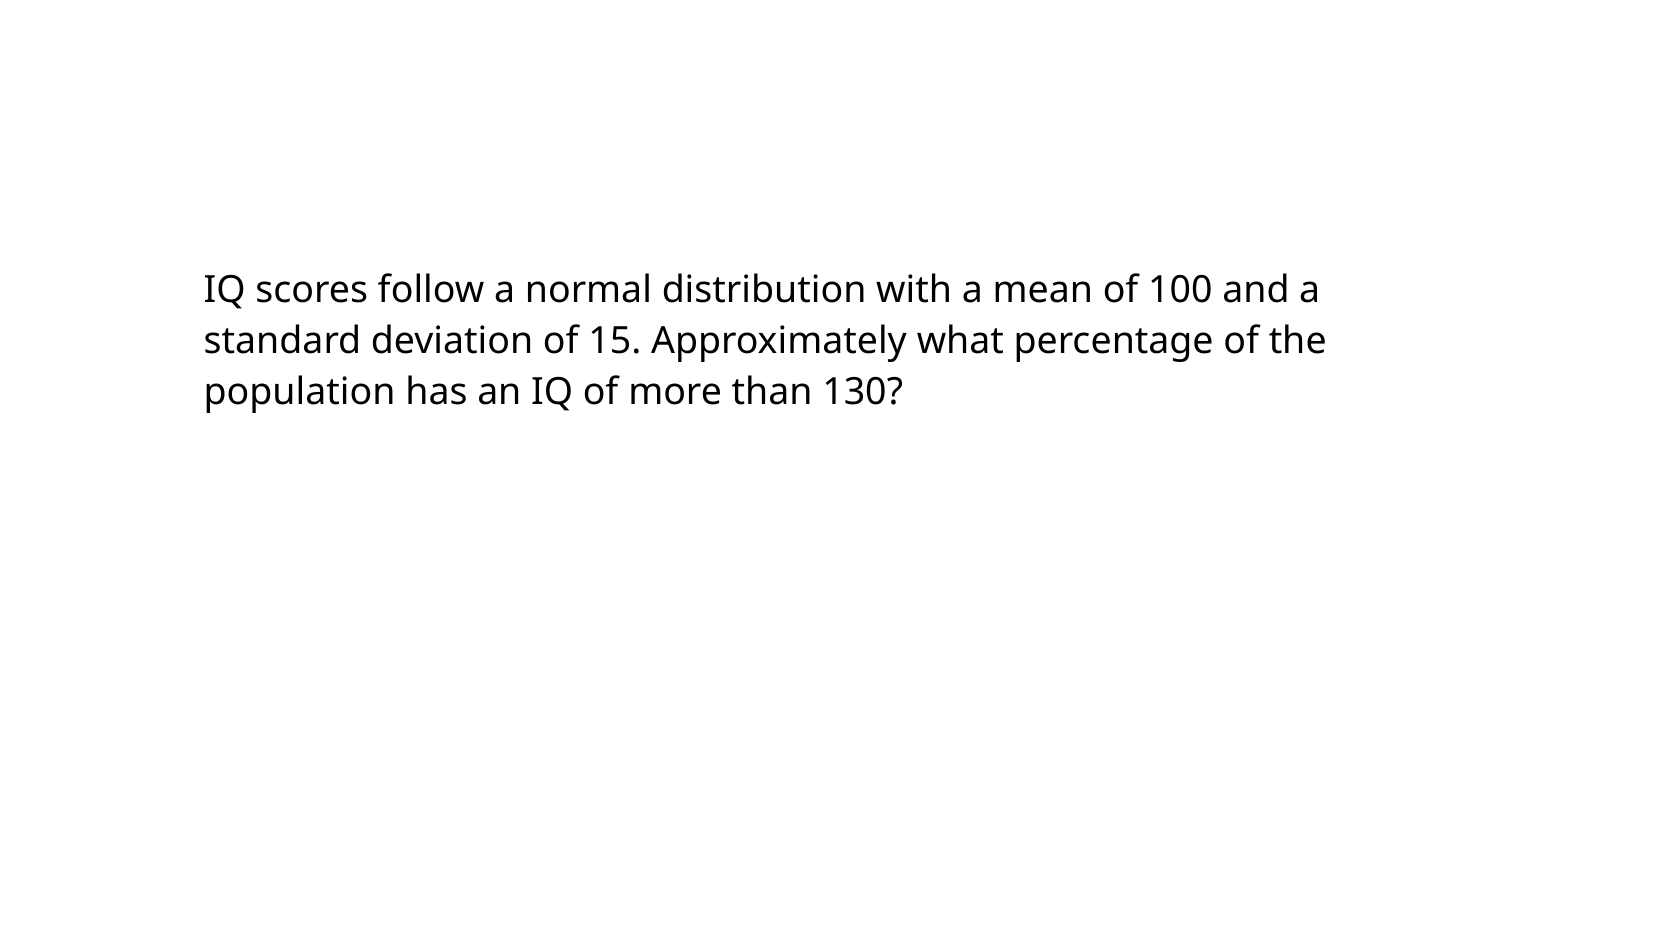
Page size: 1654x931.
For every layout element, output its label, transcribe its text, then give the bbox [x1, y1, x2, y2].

text_box IQ scores follow a normal distribution with a mean of 100 and a standard deviation of 15. Approximately what percentage of the population has an IQ of more than 130? [188, 255, 1465, 592]
